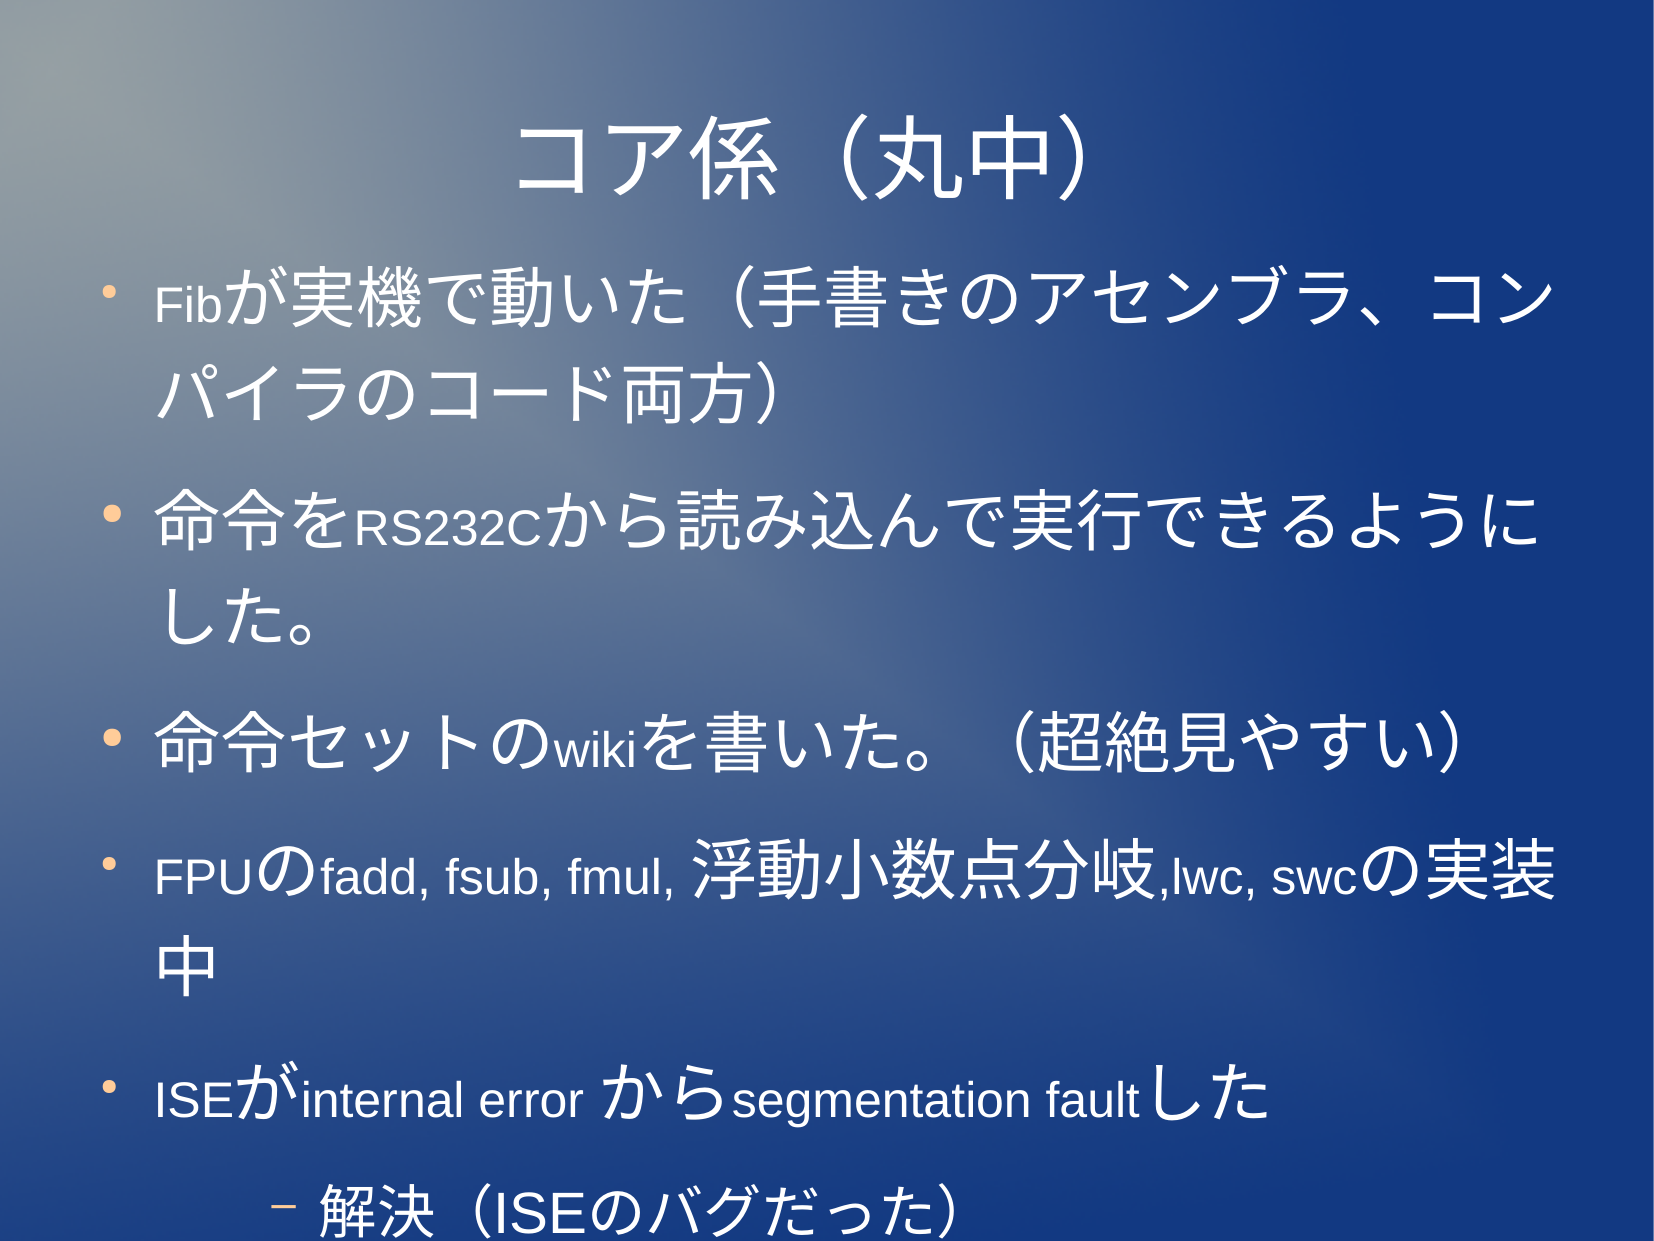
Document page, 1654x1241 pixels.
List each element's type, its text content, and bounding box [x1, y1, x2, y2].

picture [0, 0, 1654, 1241]
list Fibが実機で動いた（手書きのアセンブラ、コンパイラのコード両方） 命令をRS232Cから読み込んで実行できるようにした。 命令セットのwikiを書いた。（超絶見やすい） FPUのfadd, fsub, fmul, 浮動小数点分岐,lwc, swcの実装中 ISEがinternal error からsegmentation faultした 解決（ISEのバグだった） 来週からは残ったFPUを組み込みつつ、実機動作確認に入る [82, 244, 1571, 1241]
title コア係（丸中） [82, 49, 1571, 244]
